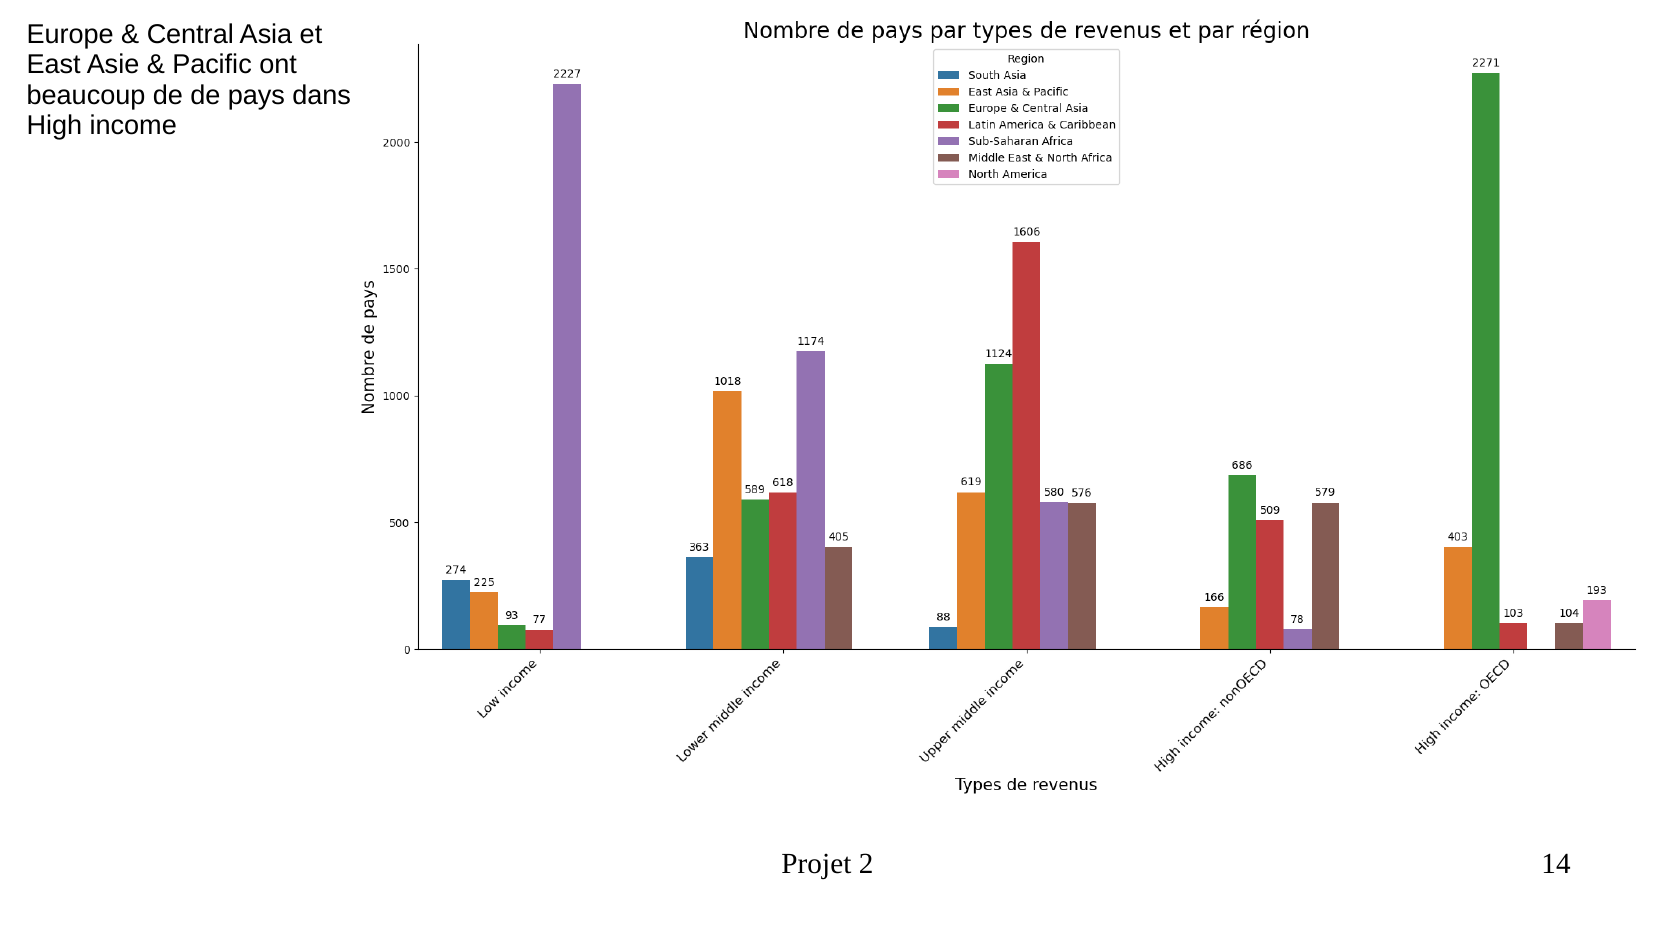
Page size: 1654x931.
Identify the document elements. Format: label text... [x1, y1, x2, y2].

text_box Europe & Central Asia et East Asie & Pacific ont beaucoup de de pays dans High income [11, 11, 390, 148]
picture [354, 11, 1642, 801]
